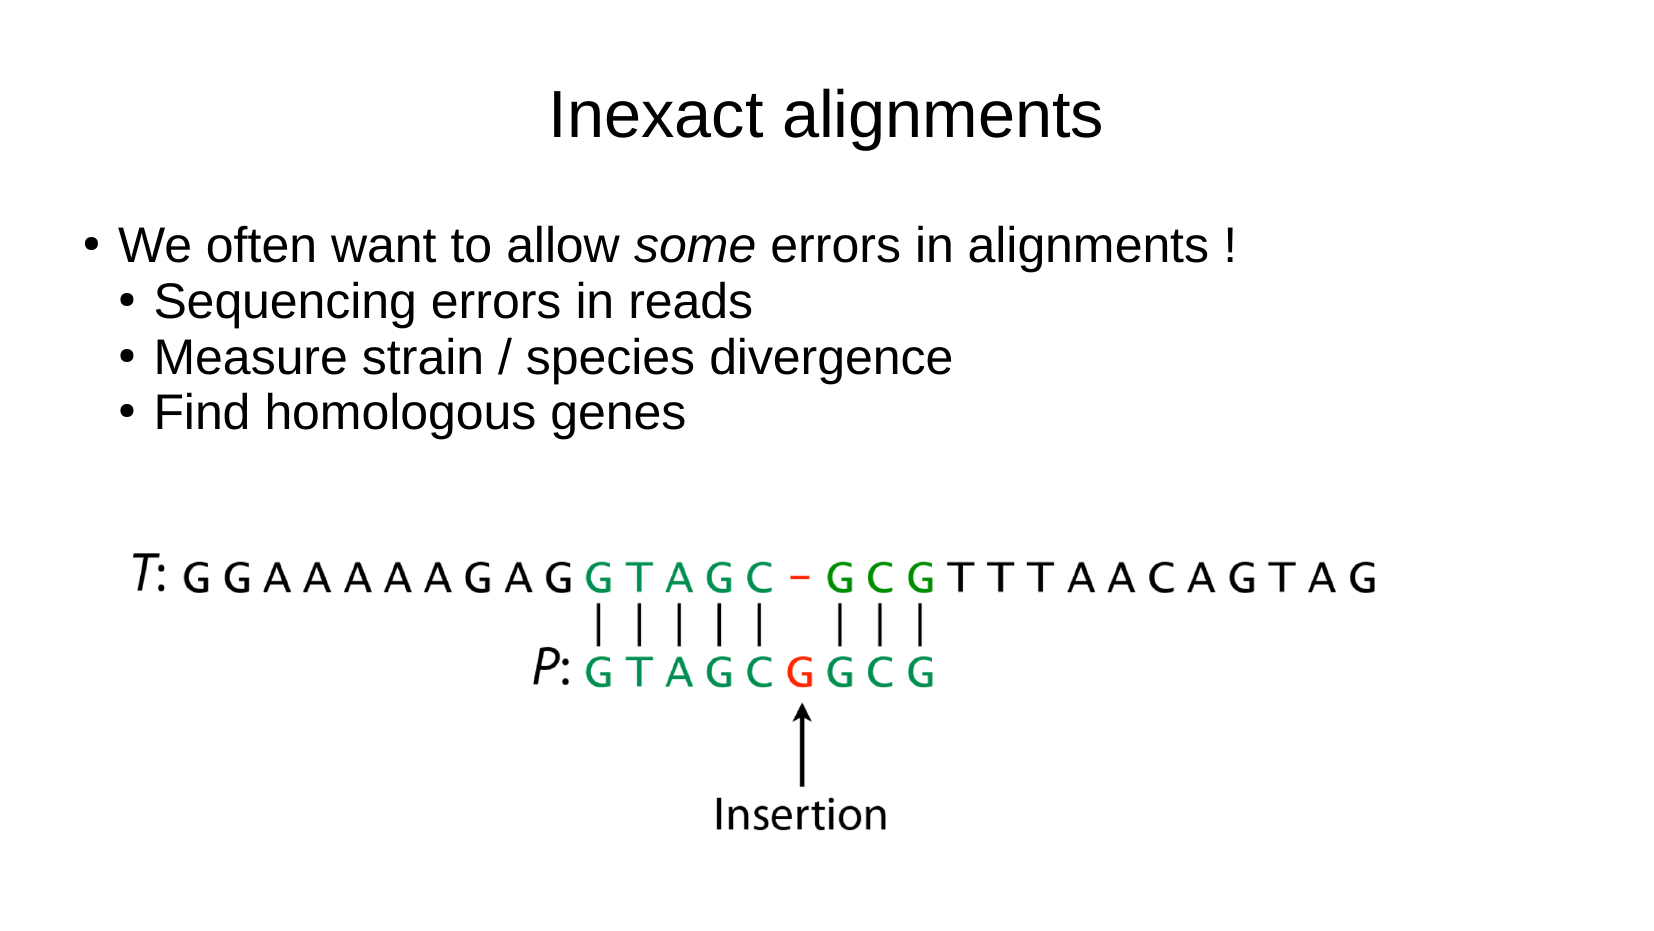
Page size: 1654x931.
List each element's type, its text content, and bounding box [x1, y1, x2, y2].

subtitle We often want to allow some errors in alignments ! Sequencing errors in reads Measure strain / species divergence Find homologous genes [82, 217, 1571, 758]
title Inexact alignments [82, 37, 1571, 193]
picture [97, 500, 1434, 869]
